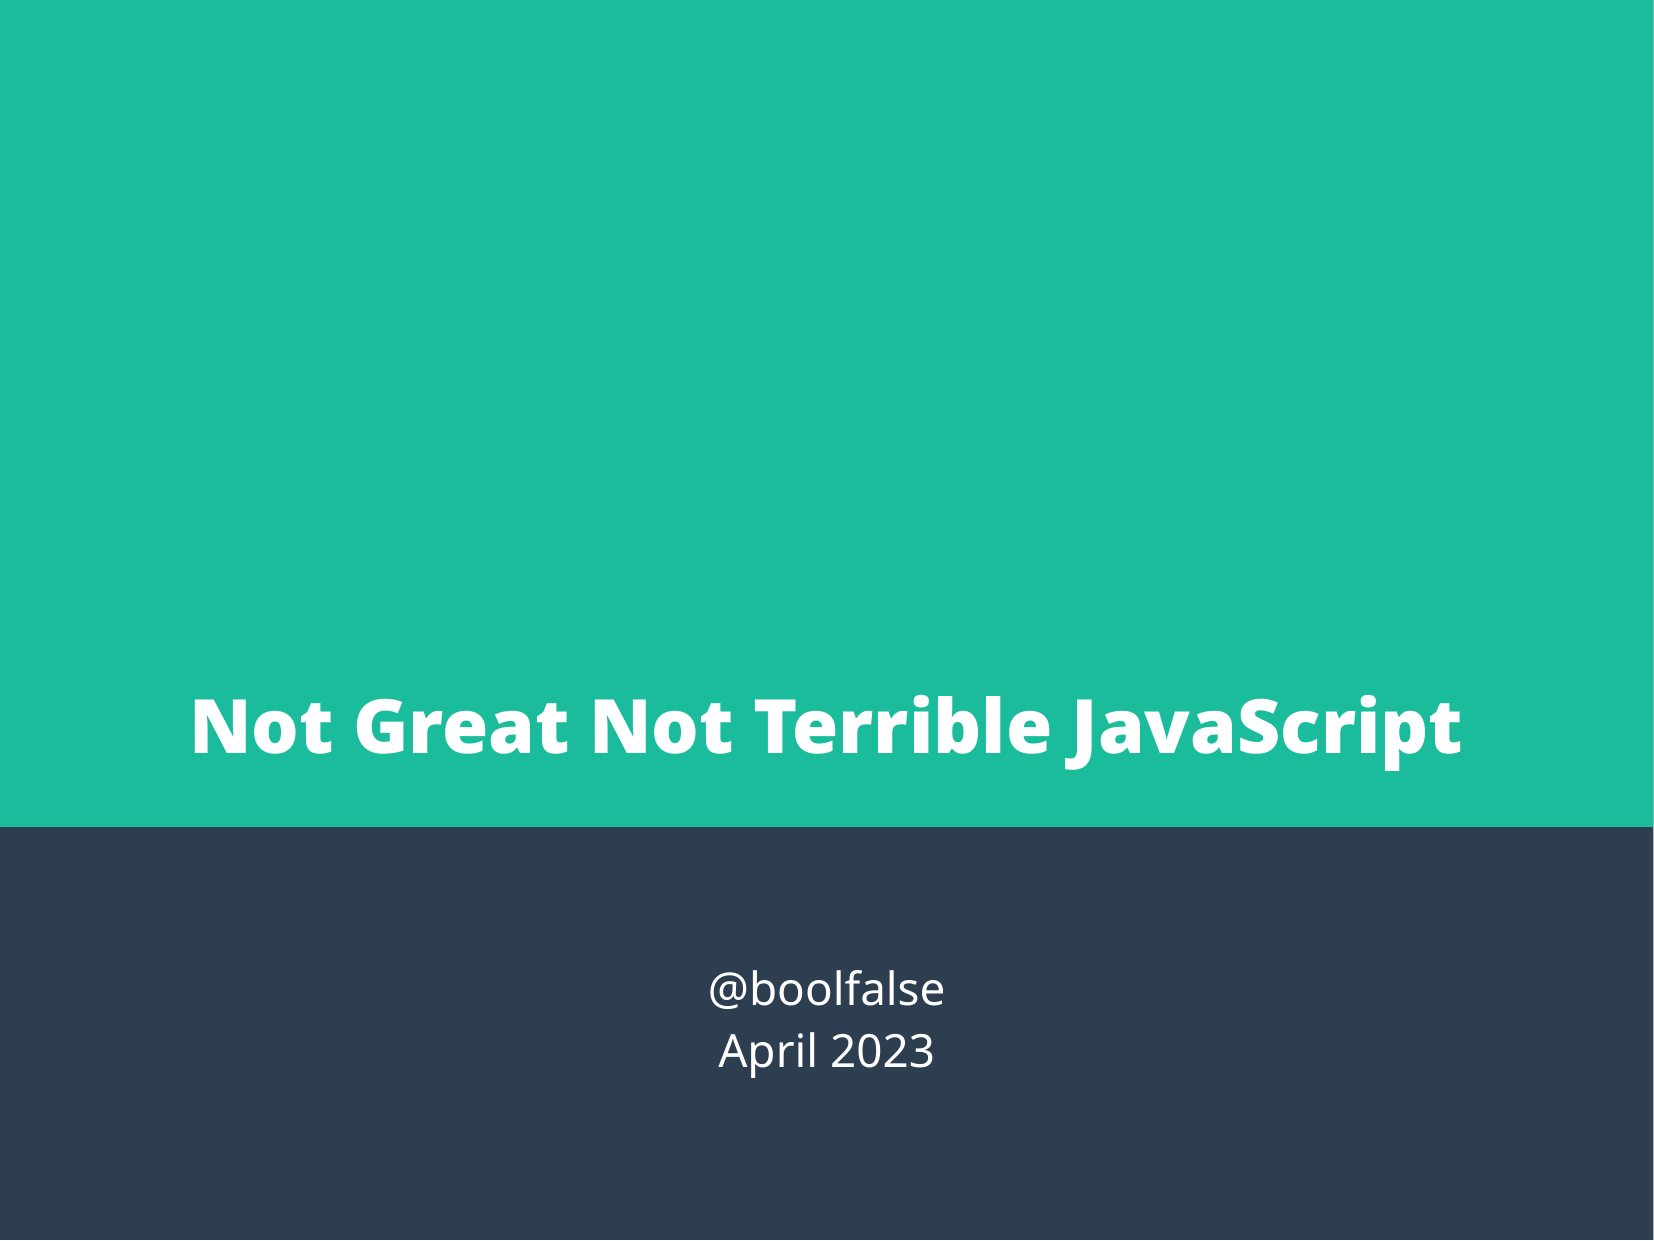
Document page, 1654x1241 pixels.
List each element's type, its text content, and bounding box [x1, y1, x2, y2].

subtitle @boolfalse April 2023 [59, 856, 1595, 1182]
title Not Great Not Terrible JavaScript [59, 620, 1595, 778]
